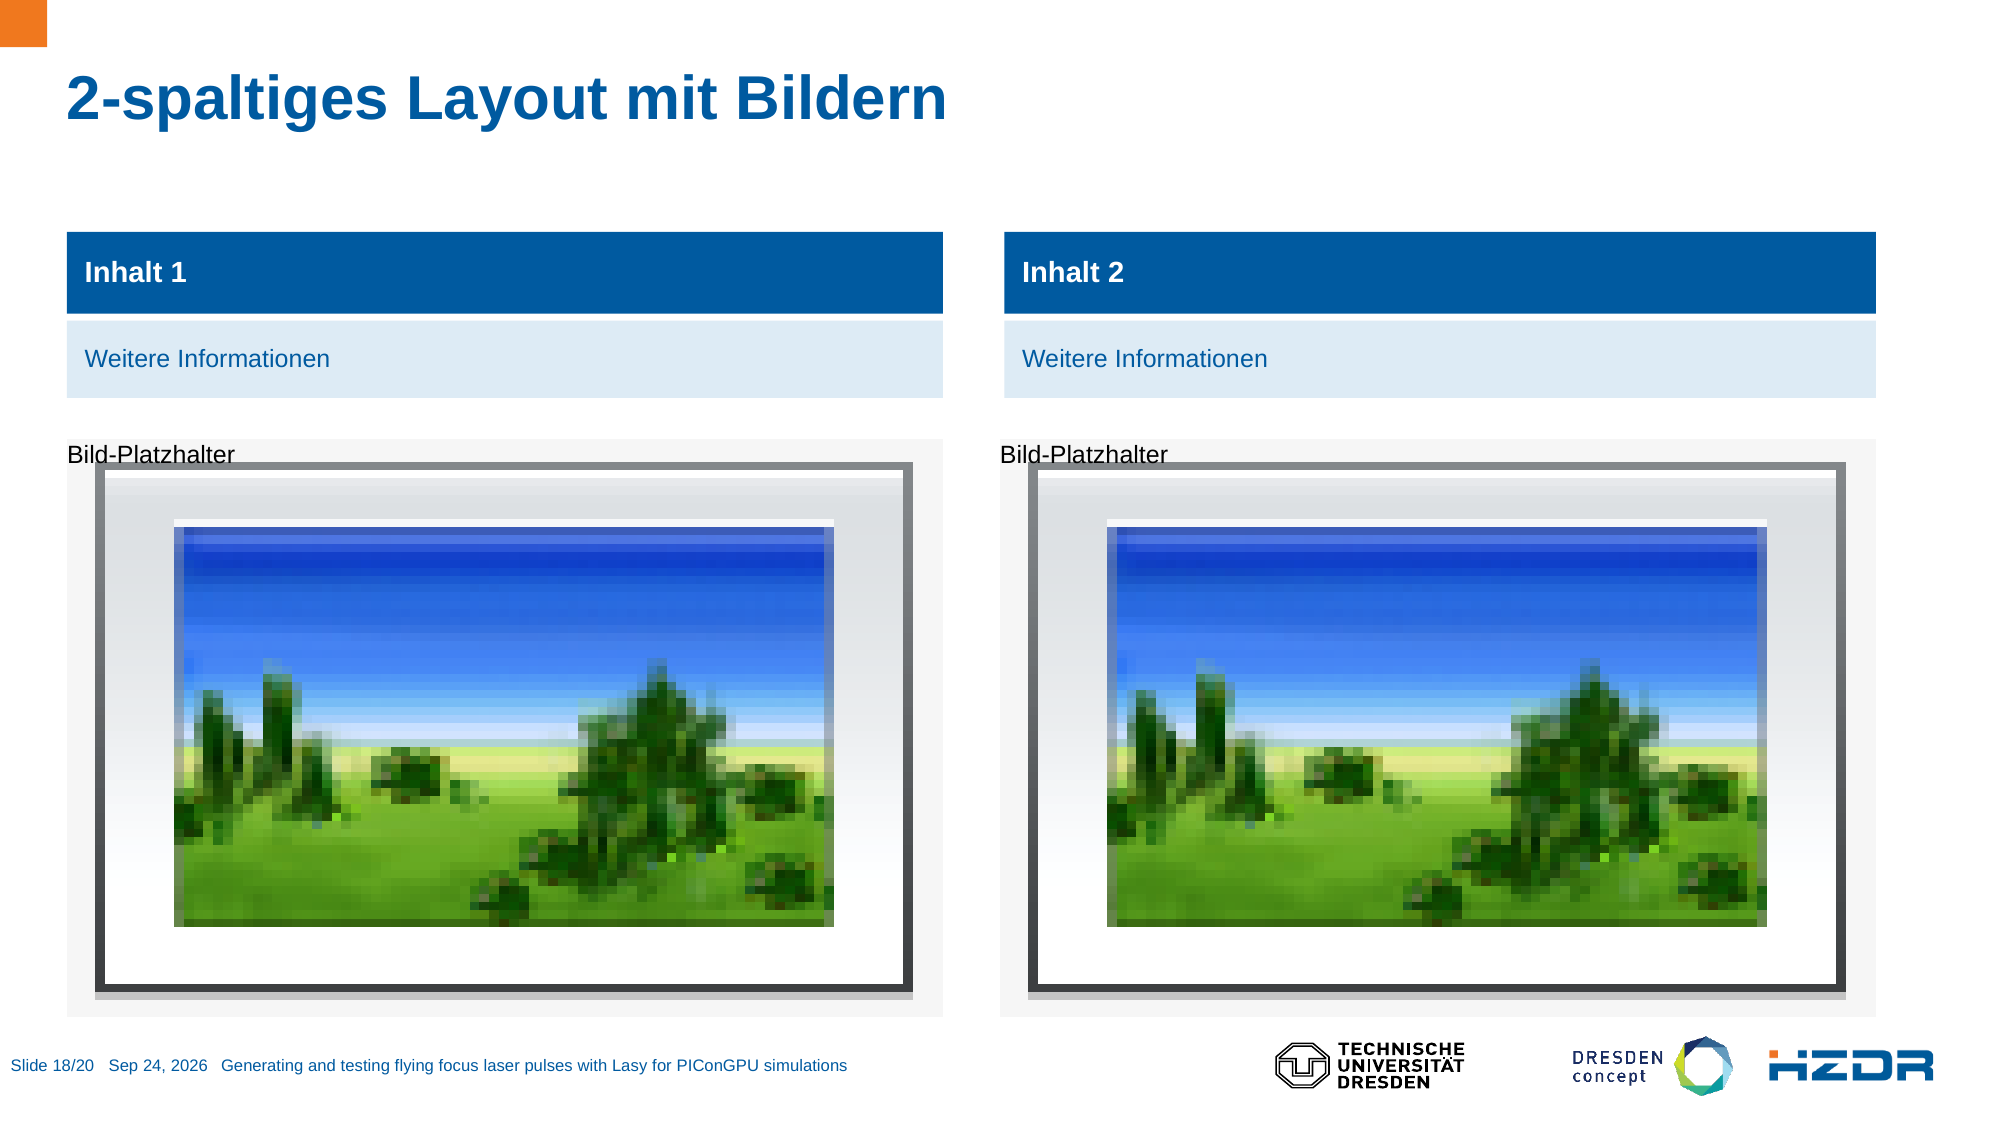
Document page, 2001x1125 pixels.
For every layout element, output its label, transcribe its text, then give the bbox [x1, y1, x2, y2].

picture [1573, 1036, 1733, 1096]
slide_number Slide <number>/20 [6, 1034, 95, 1095]
list Inhalt 1 [66, 231, 943, 314]
list Weitere Informationen [66, 320, 943, 398]
picture [1768, 1049, 1934, 1081]
footer Generating and testing flying focus laser pulses with Lasy for PIConGPU simulations [221, 1034, 965, 1095]
slide_number Jan 9, 2026 [107, 1034, 208, 1095]
list Inhalt 2 [1004, 231, 1876, 314]
list Weitere Informationen [1004, 320, 1876, 398]
picture [999, 438, 1876, 1017]
picture [66, 438, 943, 1017]
title 2-spaltiges Layout mit Bildern [66, 66, 1934, 134]
picture [1275, 1042, 1465, 1089]
